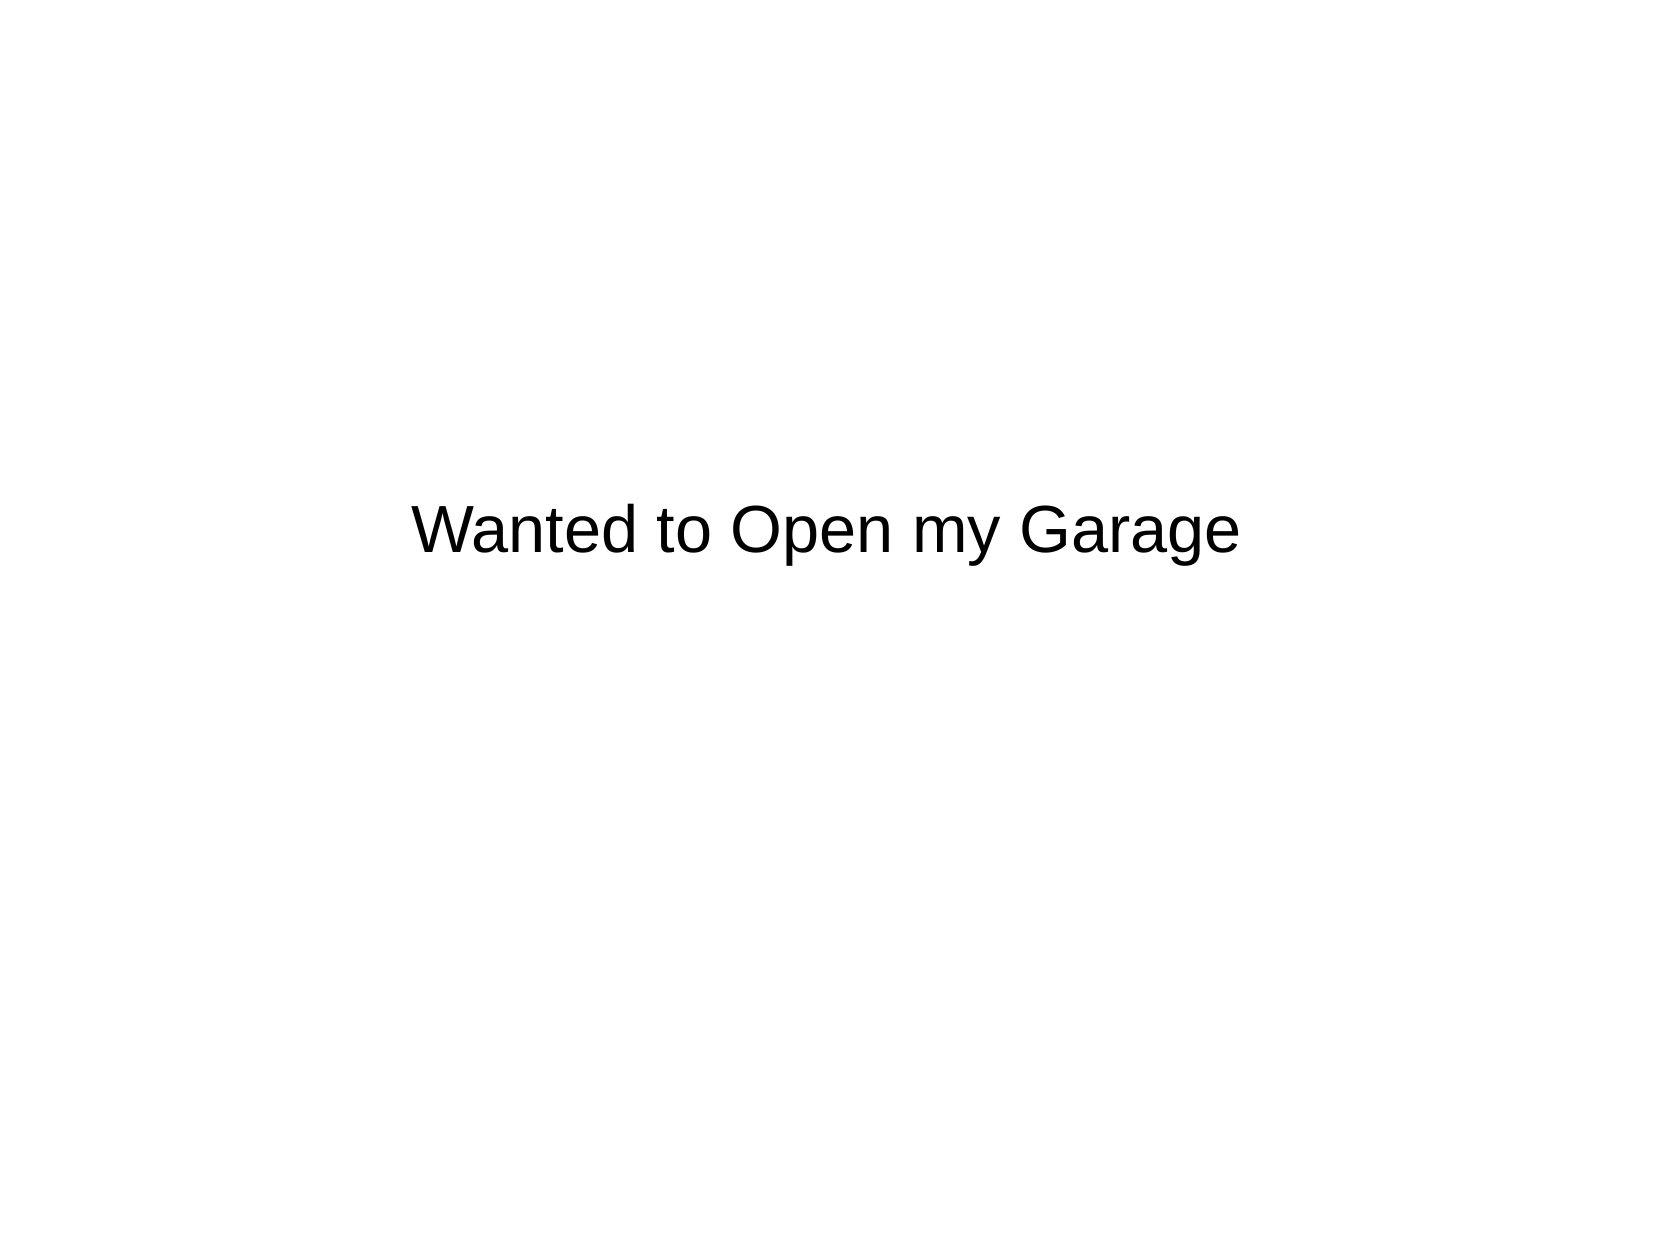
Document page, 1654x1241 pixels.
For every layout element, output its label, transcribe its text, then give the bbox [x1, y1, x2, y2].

subtitle Wanted to Open my Garage [82, 49, 1571, 1010]
